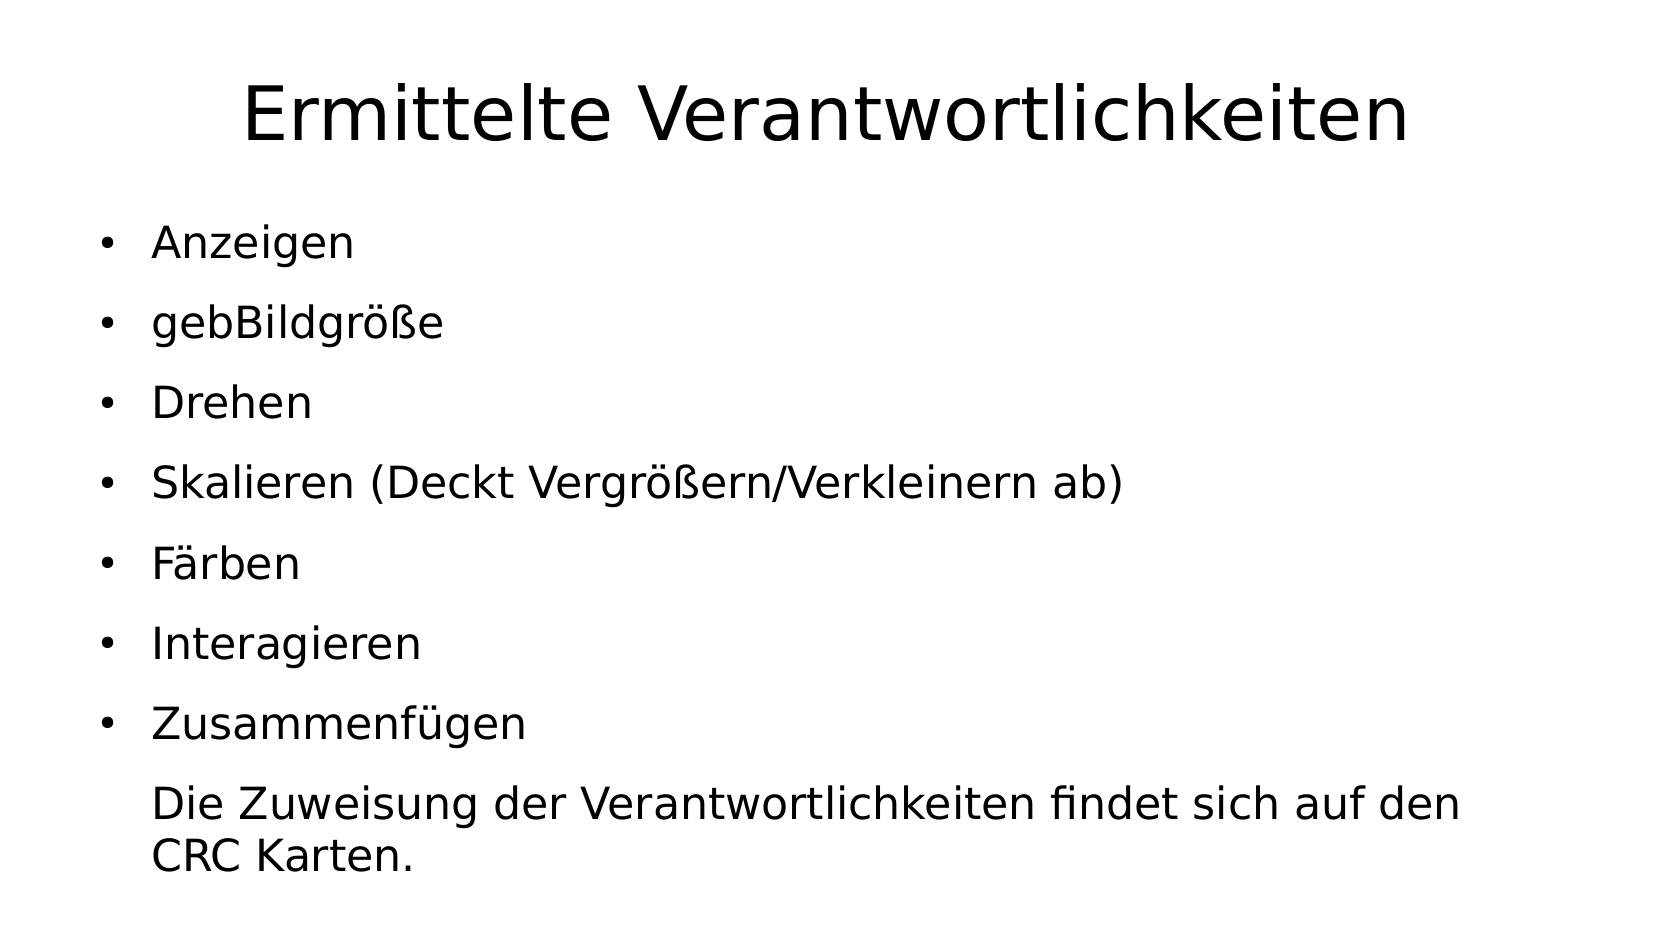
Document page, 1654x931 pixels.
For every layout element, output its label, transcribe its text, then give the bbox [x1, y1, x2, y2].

title Ermittelte Verantwortlichkeiten [82, 37, 1571, 193]
list Anzeigen gebBildgröße Drehen Skalieren (Deckt Vergrößern/Verkleinern ab) Färben Interagieren Zusammenfügen Die Zuweisung der Verantwortlichkeiten findet sich auf den CRC Karten. [82, 217, 1561, 886]
